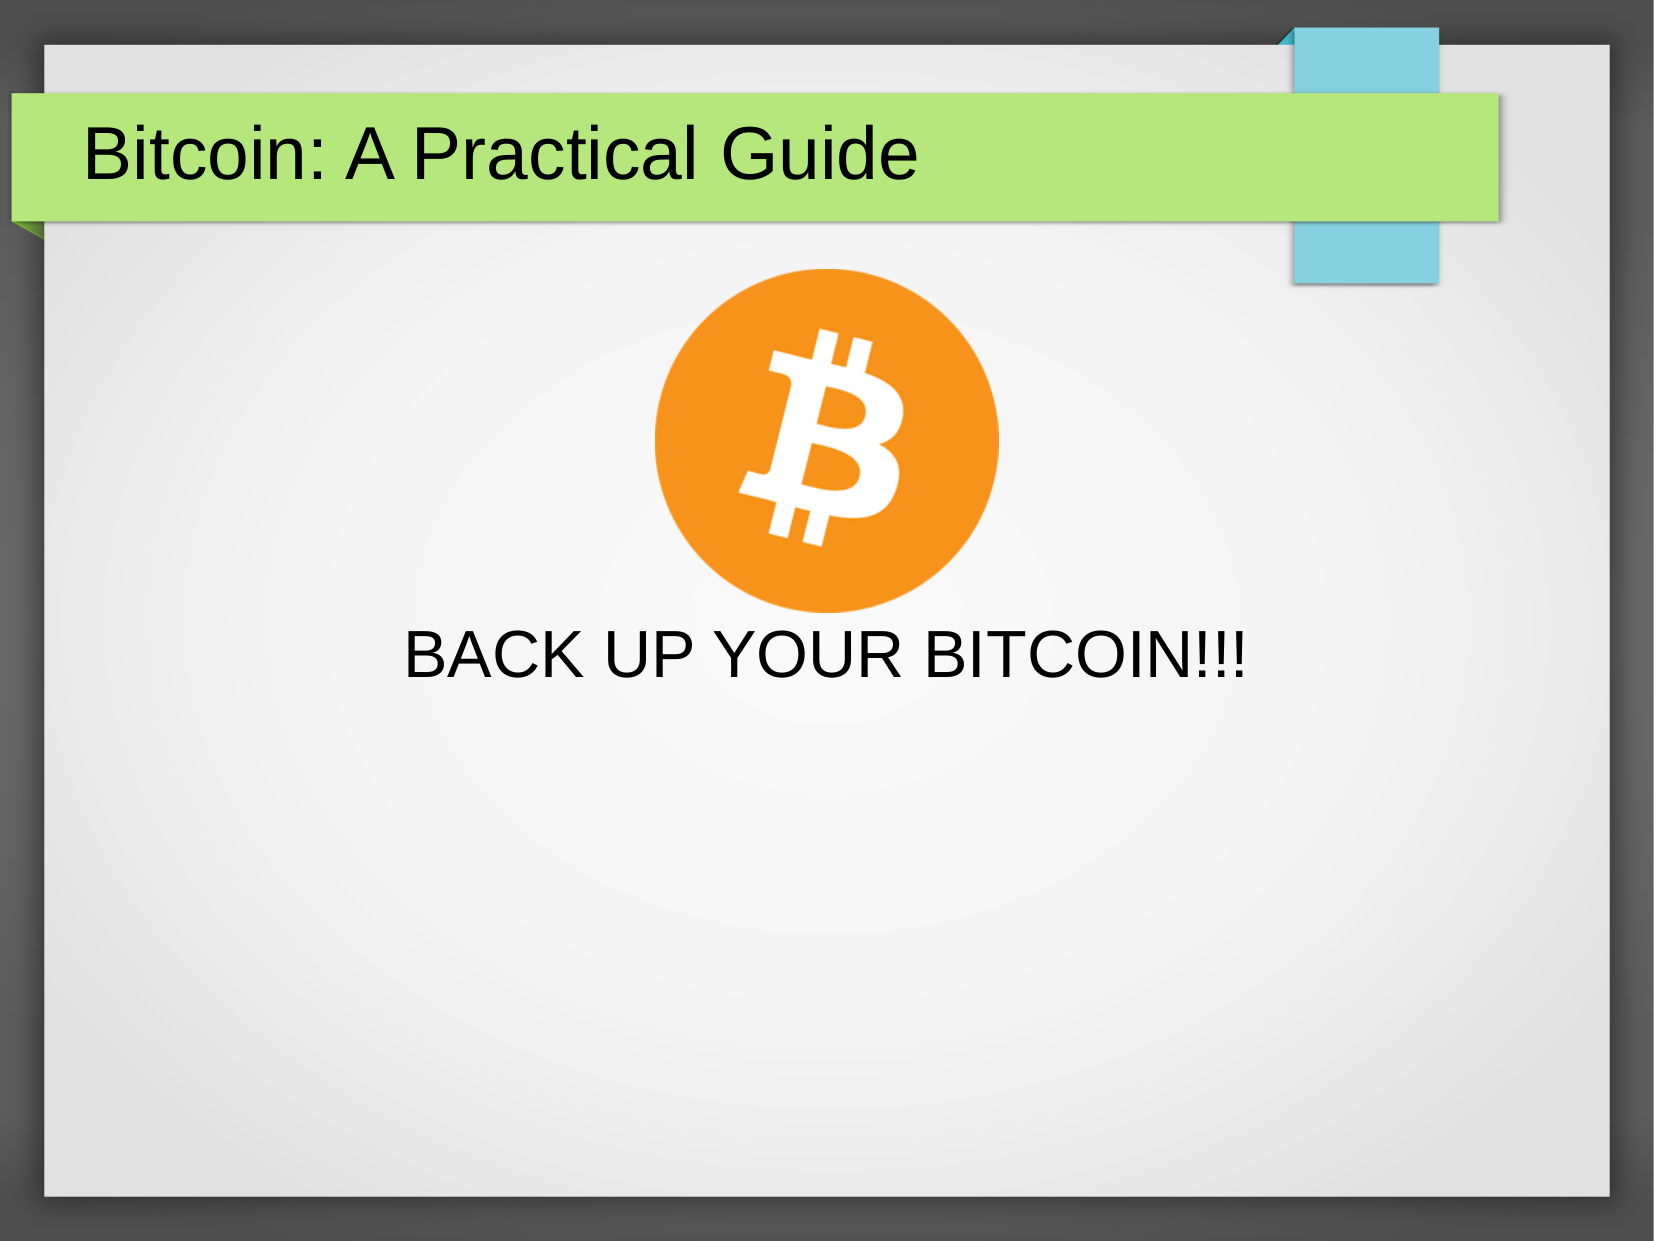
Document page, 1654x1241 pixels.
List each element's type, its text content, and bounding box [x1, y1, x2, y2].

subtitle BACK UP YOUR BITCOIN!!! [82, 295, 1571, 1015]
picture [0, 0, 1654, 1241]
title Bitcoin: A Practical Guide [82, 94, 1264, 213]
